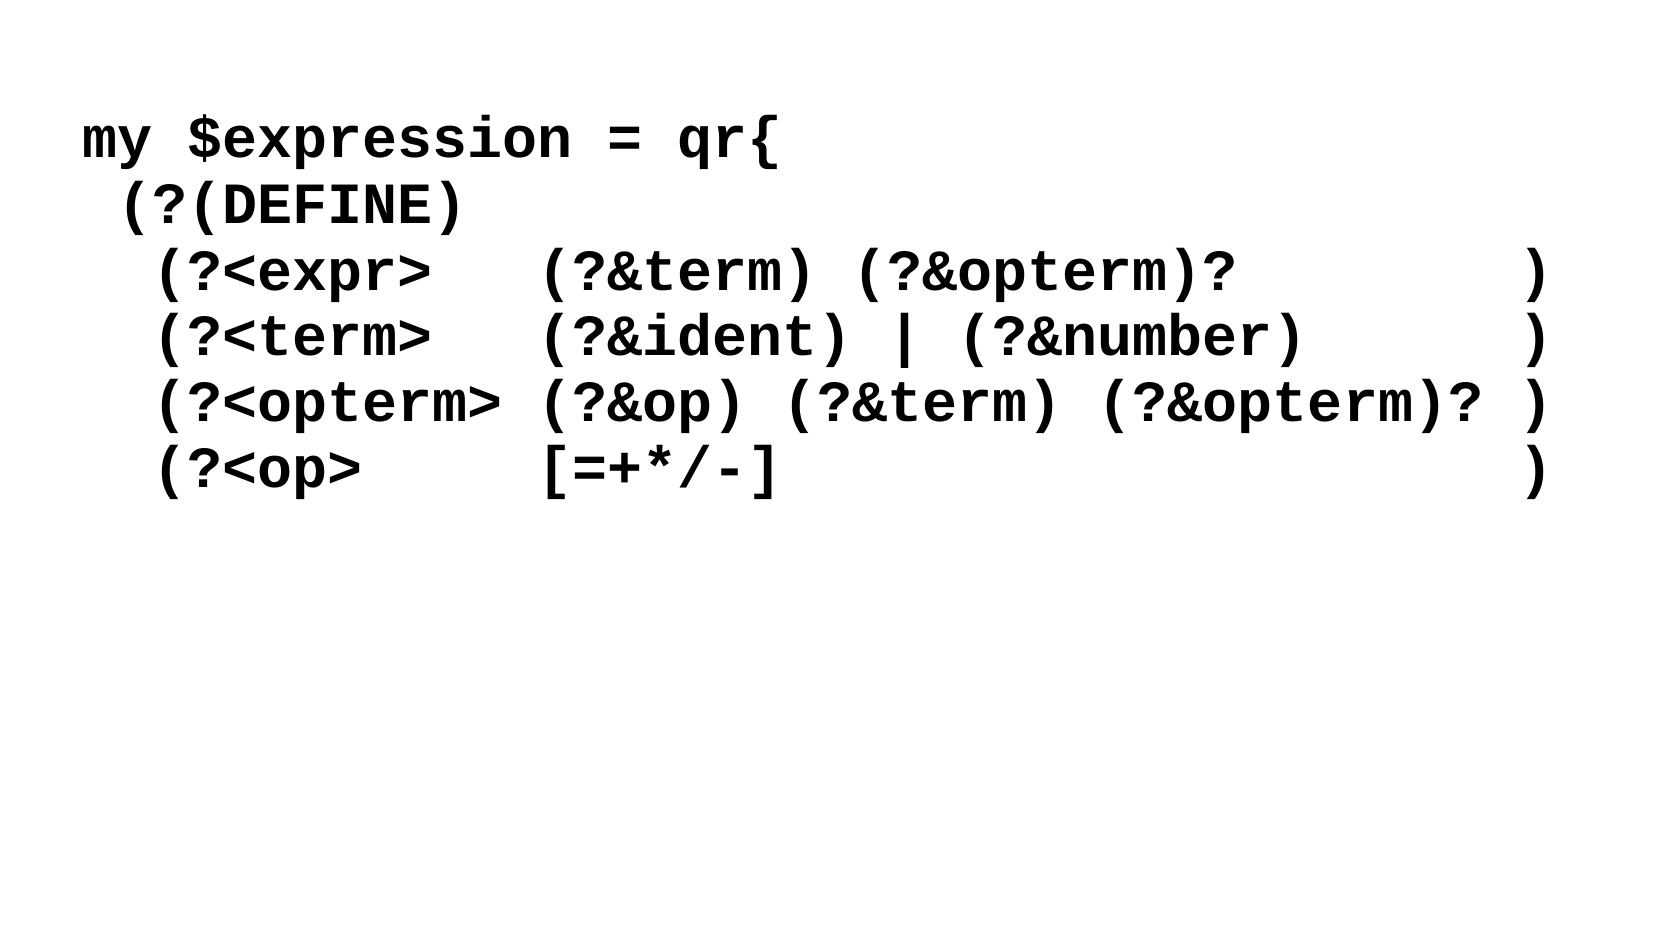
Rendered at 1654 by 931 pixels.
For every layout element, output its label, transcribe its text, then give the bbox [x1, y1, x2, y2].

title my $expression = qr{ (?(DEFINE) (?<expr> (?&term) (?&opterm)? ) (?<term> (?&ident) | (?&number) ) (?<opterm> (?&op) (?&term) (?&opterm)? ) (?<op> [=+*/-] ) (?<ident> [A-Za-z][A-Za-z0-9]* ) (?<number> [0-9]+ ) ) (?&expr) }x; [82, 37, 1571, 908]
